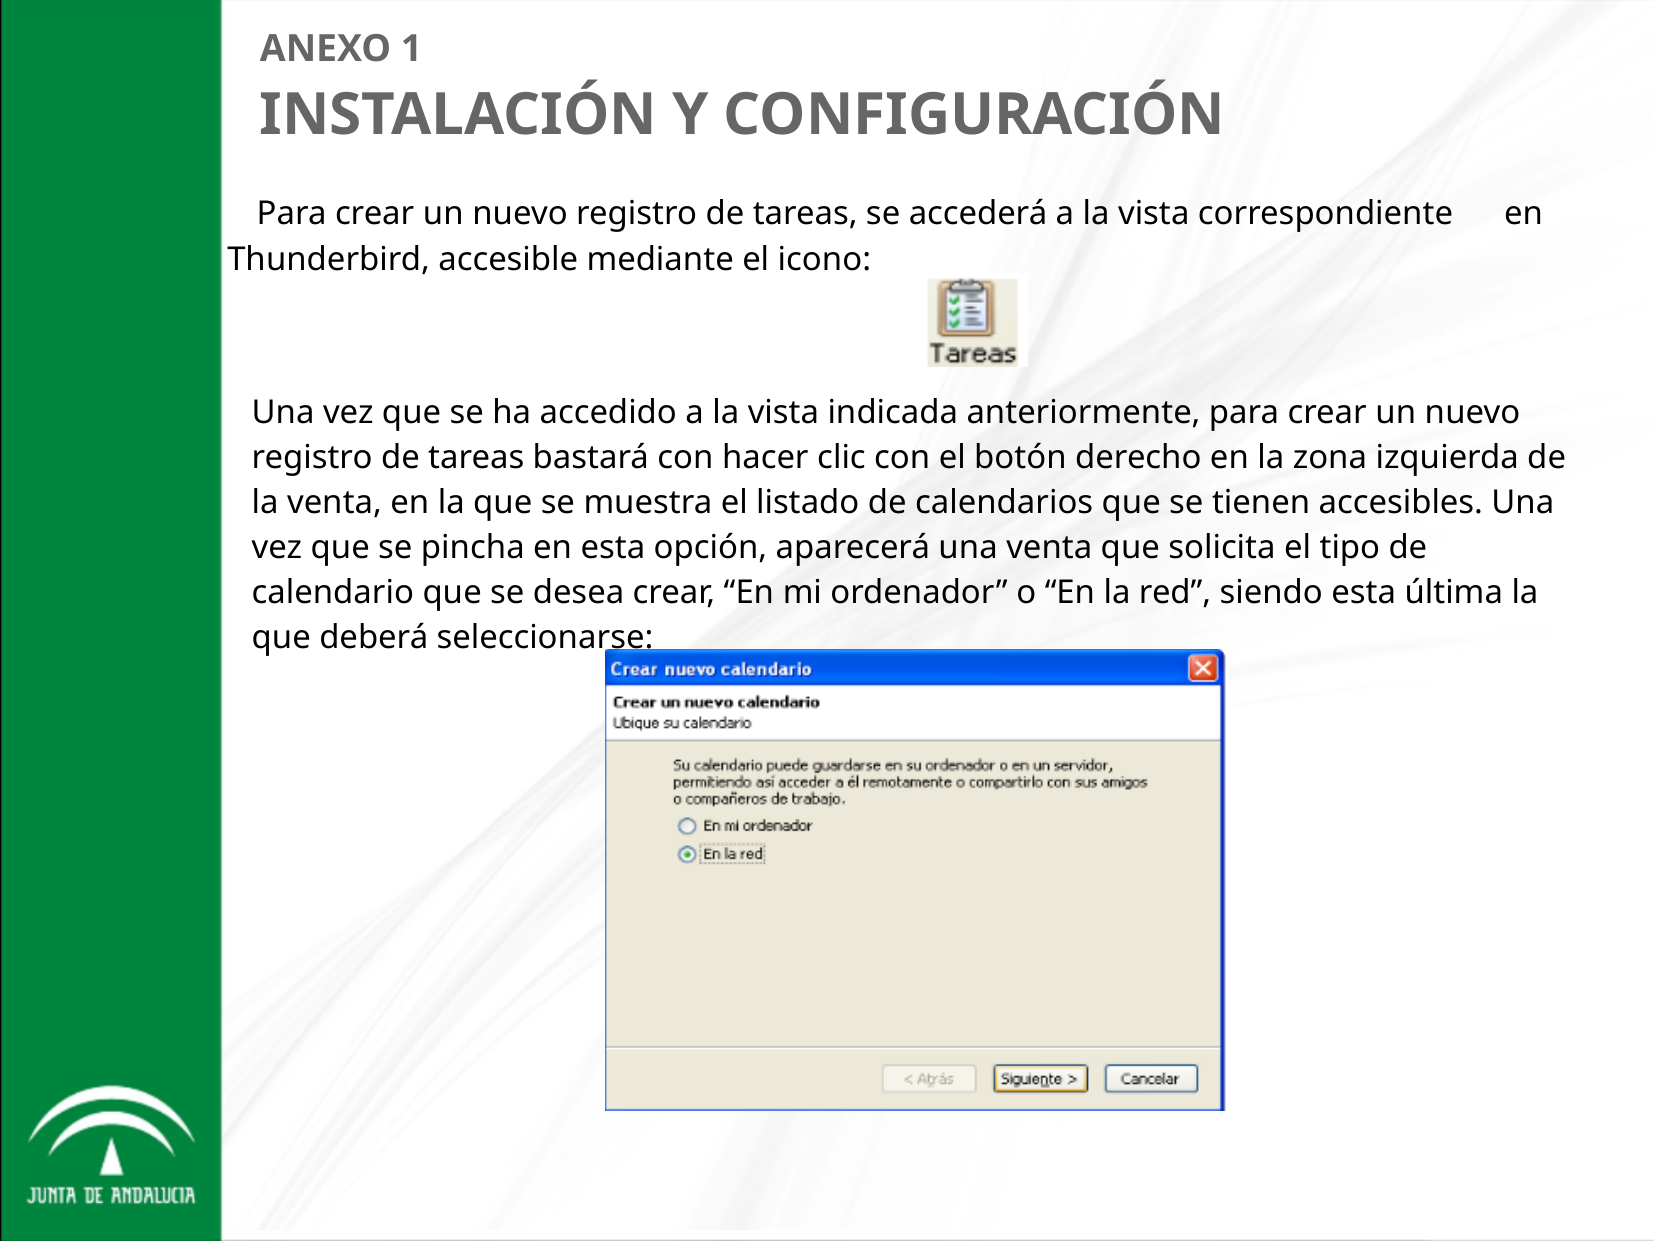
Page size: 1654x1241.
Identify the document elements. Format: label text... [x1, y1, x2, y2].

text_box Una vez que se ha accedido a la vista indicada anteriormente, para crear un nuevo registro de tareas bastará con hacer clic con el botón derecho en la zona izquierda de la venta, en la que se muestra el listado de calendarios que se tienen accesibles. Una vez que se pincha en esta opción, aparecerá una venta que solicita el tipo de calendario que se desea crear, “En mi ordenador” o “En la red”, siendo esta última la que deberá seleccionarse: [236, 380, 1595, 661]
text_box Para crear un nuevo registro de tareas, se accederá a la vista correspondiente en Thunderbird, accesible mediante el icono: [212, 177, 1597, 287]
list [248, 287, 1565, 380]
list [248, 661, 1565, 1205]
picture [0, 0, 1654, 1241]
title ANEXO 1 INSTALACIÓN Y CONFIGURACIÓN [259, 19, 1577, 155]
